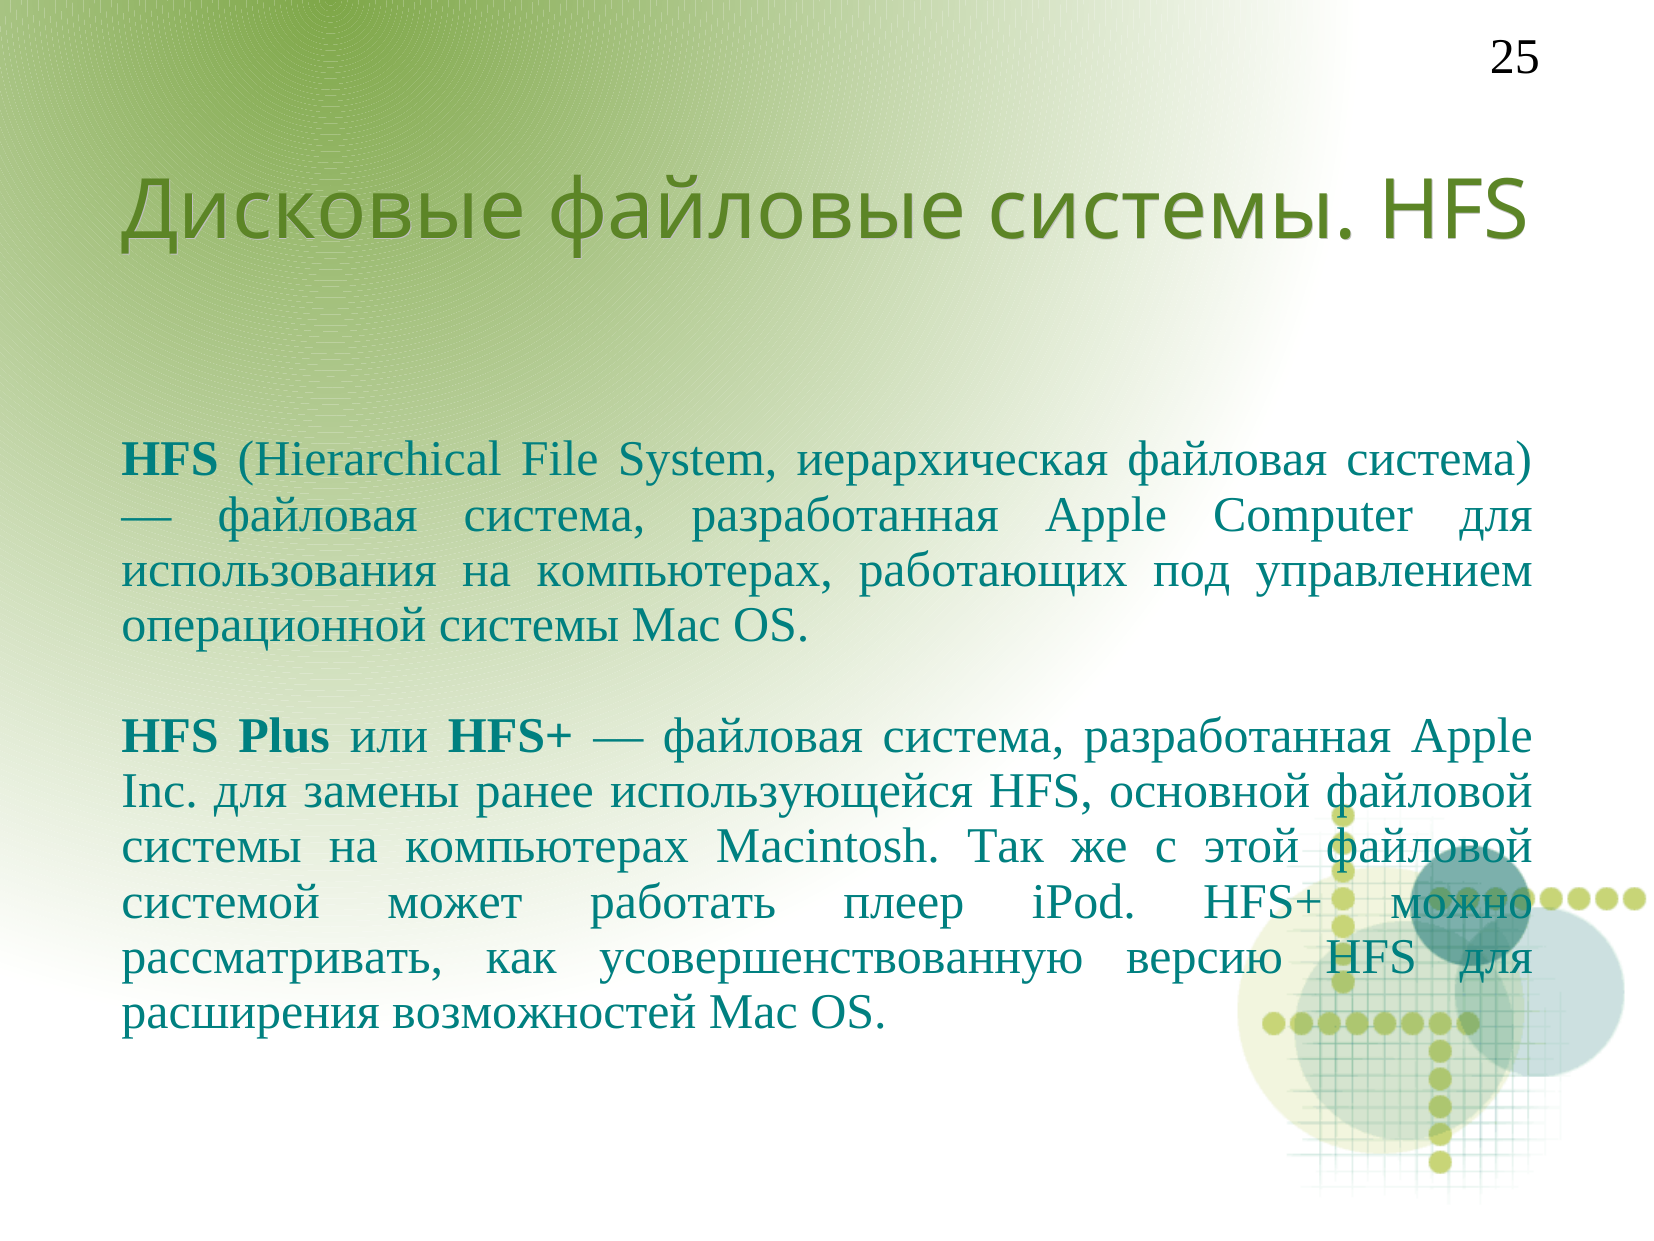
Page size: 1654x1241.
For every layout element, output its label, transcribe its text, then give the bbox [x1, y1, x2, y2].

text_box <номер> [1500, 29, 1654, 89]
subtitle HFS (Hierarchical File System, иерархическая файловая система) — файловая система, разработанная Apple Computer для использования на компьютерах, работающих под управлением операционной системы Mac OS. HFS Plus или HFS+ — файловая система, разработанная Apple Inc. для замены ранее использующейся HFS, основной файловой системы на компьютерах Macintosh. Так же с этой файловой системой может работать плеер iPod. HFS+ можно рассматривать, как усовершенствованную версию HFS для расширения возможностей Mac OS. [121, 344, 1534, 1127]
title Дисковые файловые системы. HFS [121, 102, 1534, 311]
picture [1224, 792, 1654, 1211]
